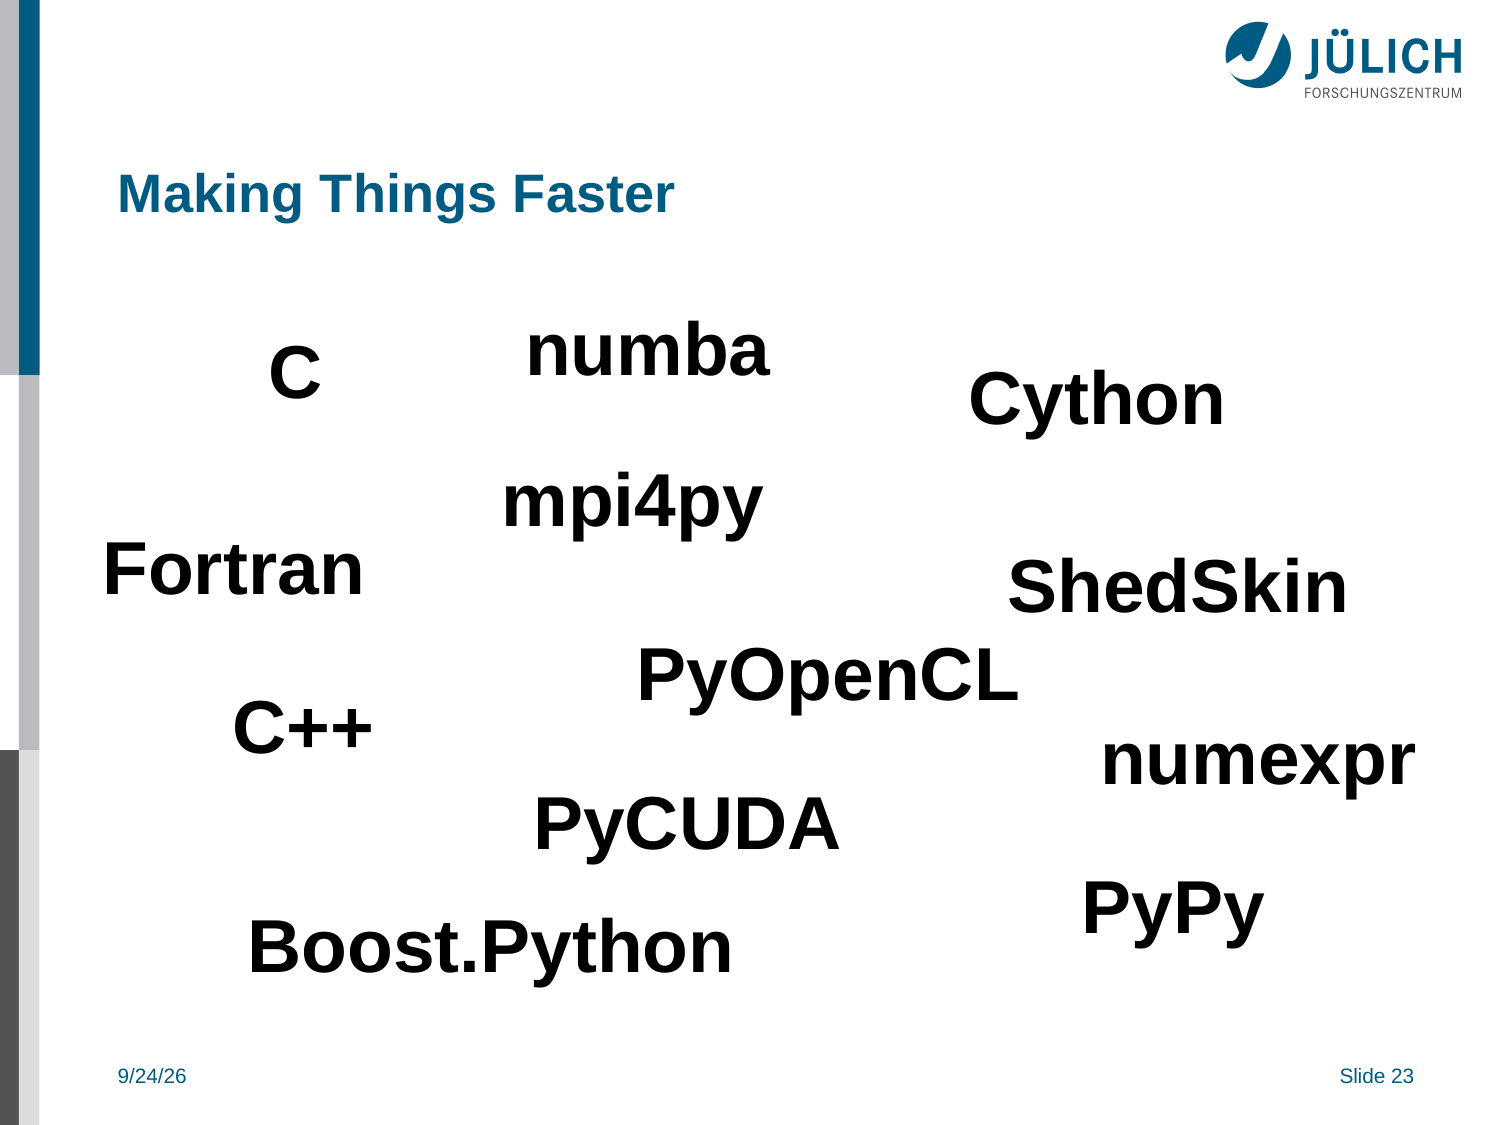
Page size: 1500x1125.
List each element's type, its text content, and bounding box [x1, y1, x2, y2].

text_box numexpr [1085, 701, 1432, 807]
text_box numba [510, 293, 786, 399]
text_box C++ [217, 671, 390, 777]
text_box ShedSkin [992, 529, 1365, 635]
text_box Fortran [87, 512, 380, 618]
text_box PyOpenCL [622, 618, 1035, 724]
text_box Cython [953, 341, 1242, 447]
title Making Things Faster [117, 99, 1393, 288]
text_box C [253, 316, 338, 422]
text_box PyCUDA [518, 767, 857, 872]
text_box mpi4py [486, 443, 779, 549]
text_box PyPy [1067, 851, 1281, 956]
text_box Boost.Python [232, 890, 750, 996]
picture [1224, 20, 1461, 98]
